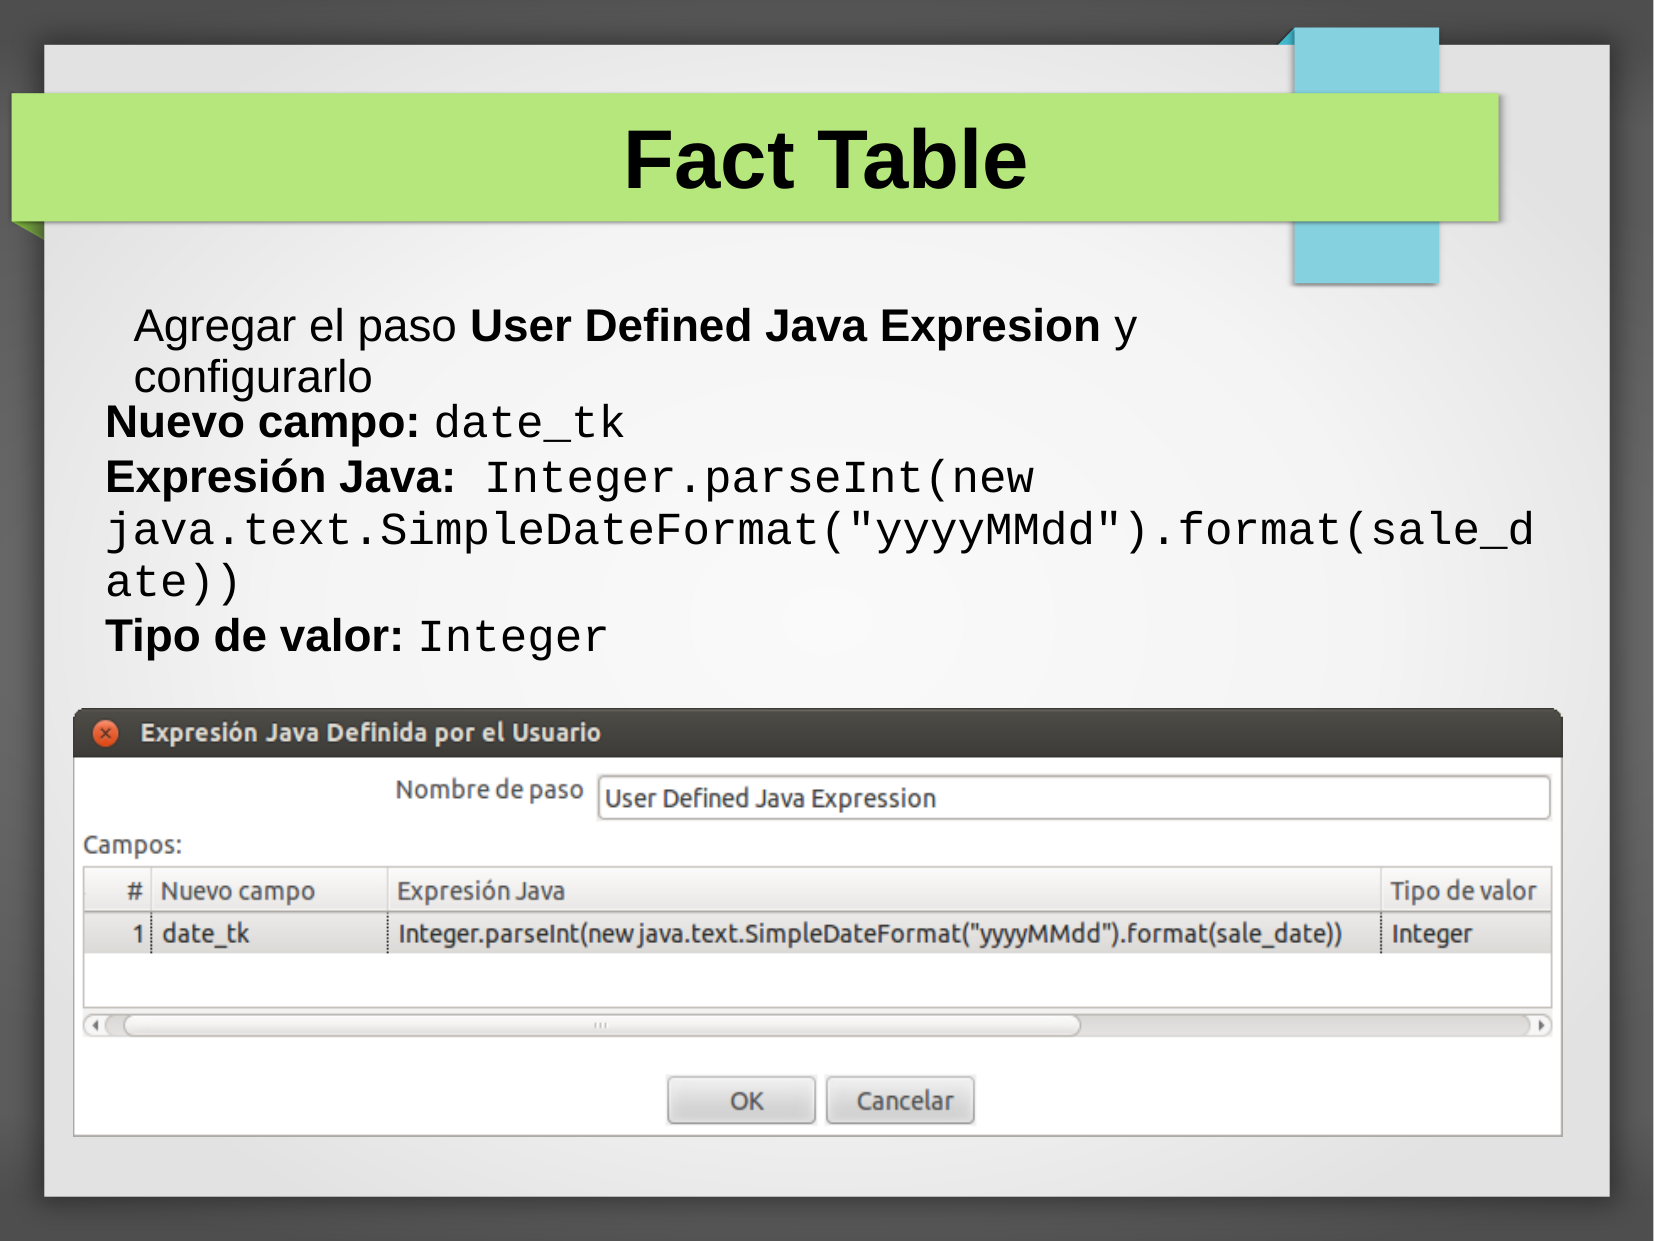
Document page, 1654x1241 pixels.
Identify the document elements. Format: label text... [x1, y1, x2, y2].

text_box Nuevo campo: date_tk Expresión Java: Integer.parseInt(new java.text.SimpleDateFormat("yyyyMMdd").format(sale_date)) Tipo de valor: Integer [90, 388, 1557, 674]
text_box Agregar el paso User Defined Java Expresion y configurarlo [118, 292, 1393, 410]
title Fact Table [70, 106, 1583, 213]
picture [0, 0, 1654, 1241]
